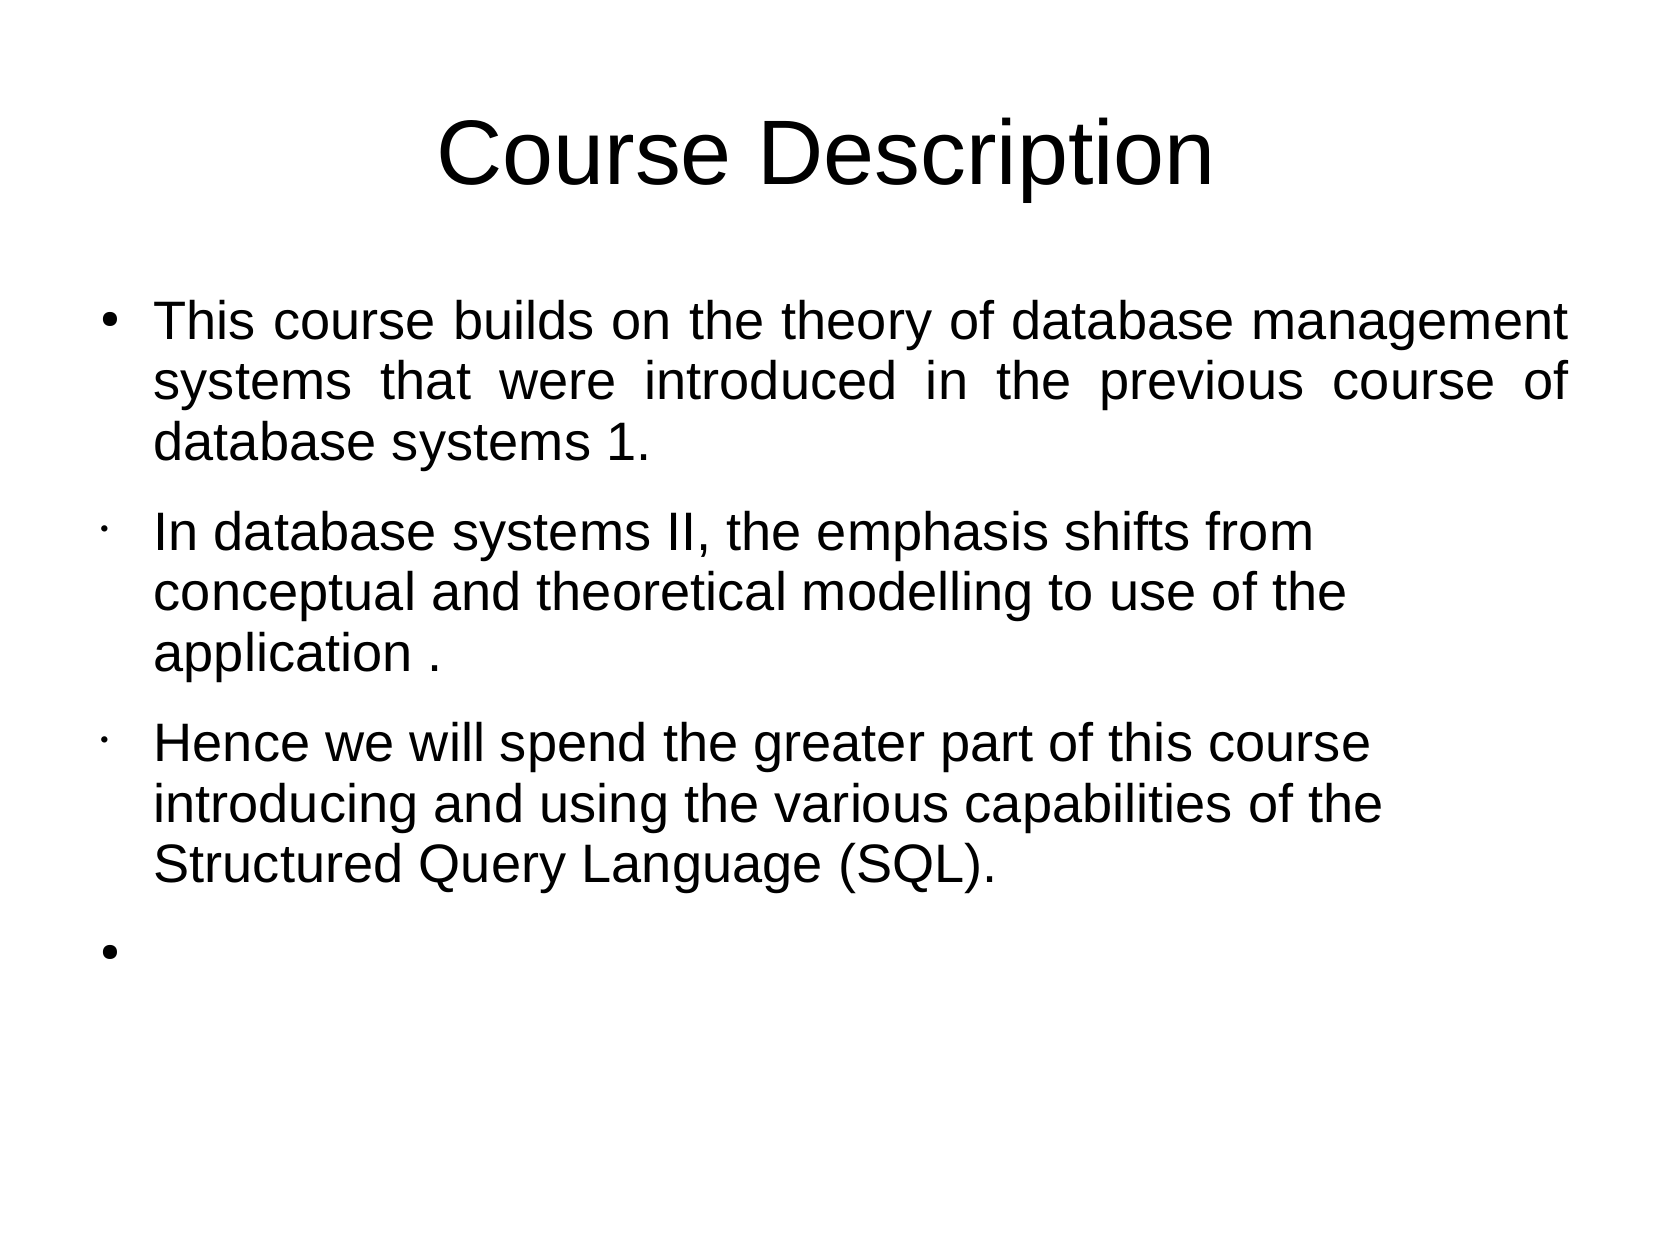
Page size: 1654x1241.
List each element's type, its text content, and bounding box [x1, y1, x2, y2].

list This course builds on the theory of database management systems that were introduced in the previous course of database systems 1. In database systems II, the emphasis shifts from conceptual and theoretical modelling to use of the application . Hence we will spend the greater part of this course introducing and using the various capabilities of the Structured Query Language (SQL). [82, 290, 1571, 1010]
title Course Description [82, 49, 1571, 257]
